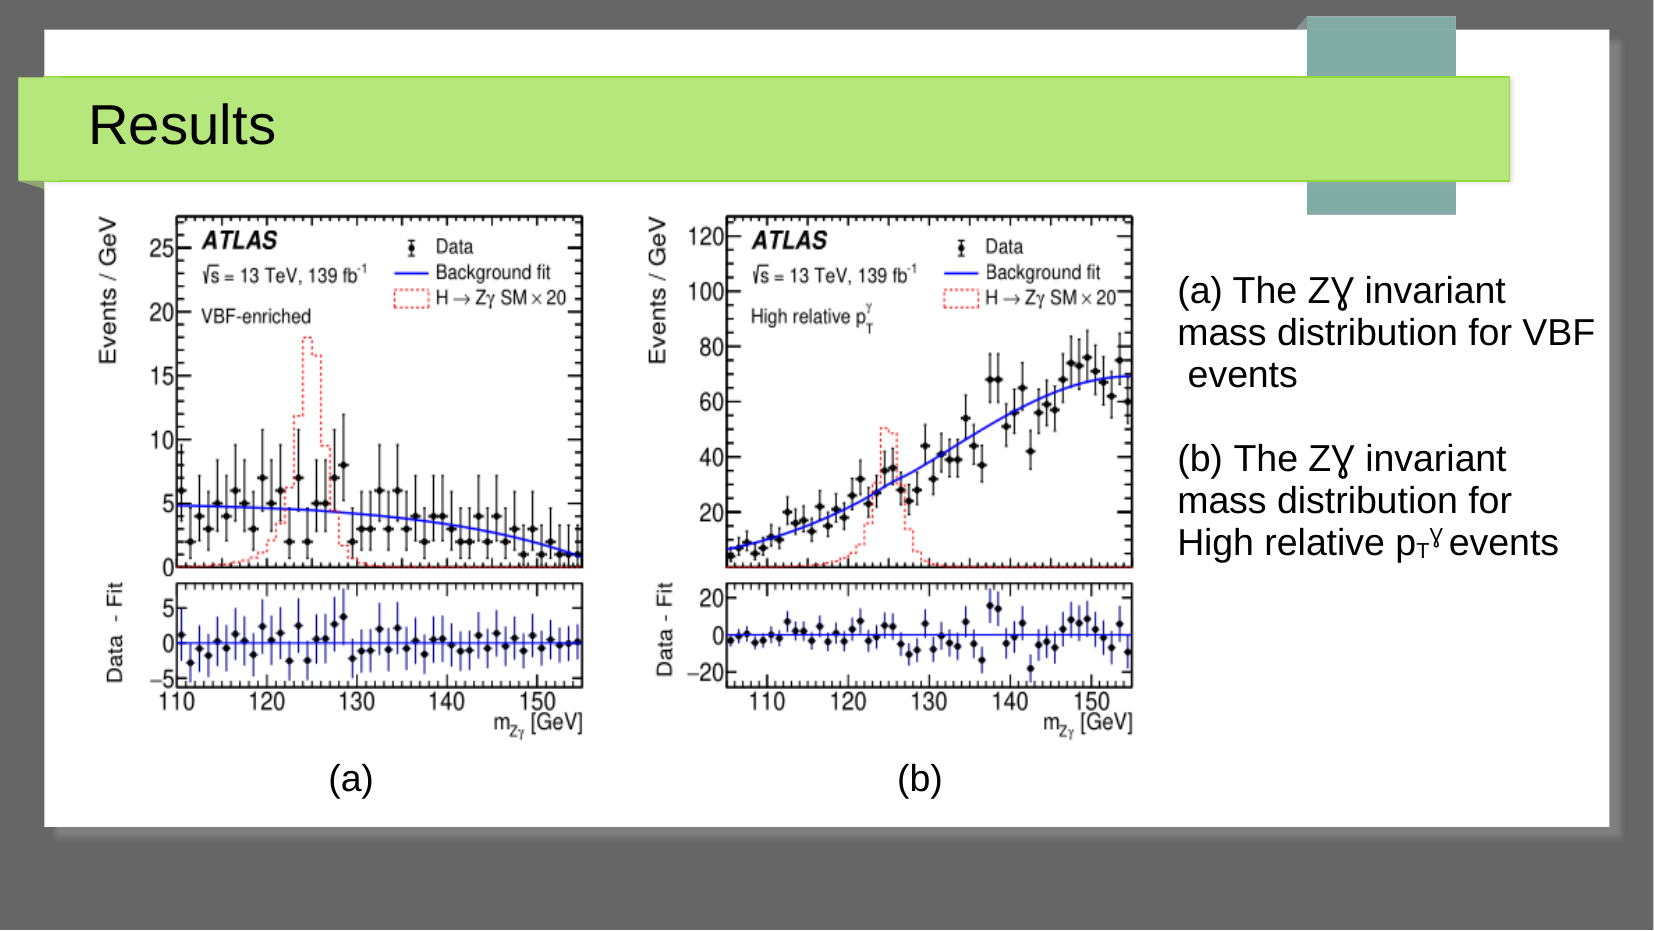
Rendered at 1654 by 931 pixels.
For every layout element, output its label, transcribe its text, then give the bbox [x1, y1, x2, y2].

text_box (a) (b) [187, 751, 1088, 807]
title Results [88, 73, 1506, 178]
picture [75, 187, 1163, 751]
text_box (a) The ZƔ invariant mass distribution for VBF events (b) The ZƔ invariant mass distribution for High relative pTƔ events [1162, 262, 1613, 788]
